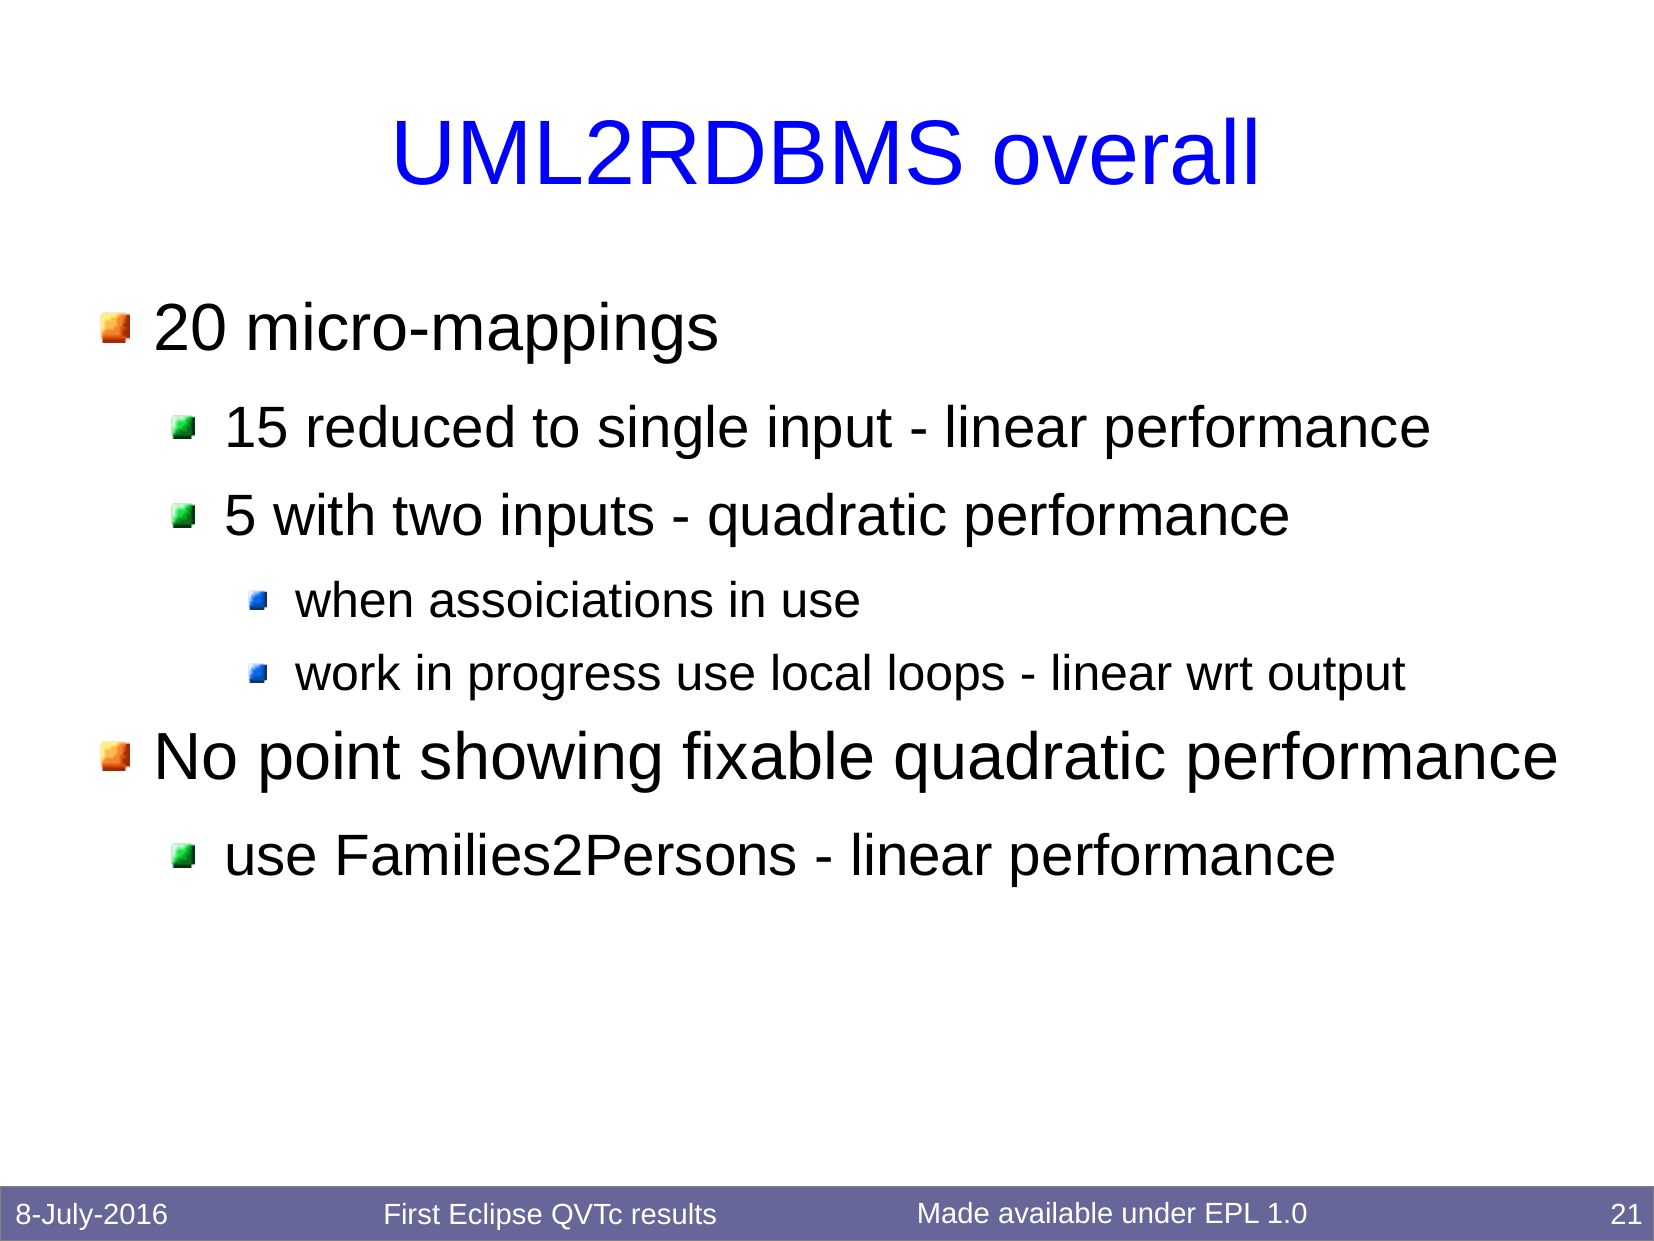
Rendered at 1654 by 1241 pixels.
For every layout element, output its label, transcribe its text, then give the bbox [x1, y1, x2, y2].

list 20 micro-mappings 15 reduced to single input - linear performance 5 with two inputs - quadratic performance when assoiciations in use work in progress use local loops - linear wrt output No point showing fixable quadratic performance use Families2Persons - linear performance [82, 290, 1571, 1109]
title UML2RDBMS overall [82, 49, 1571, 257]
